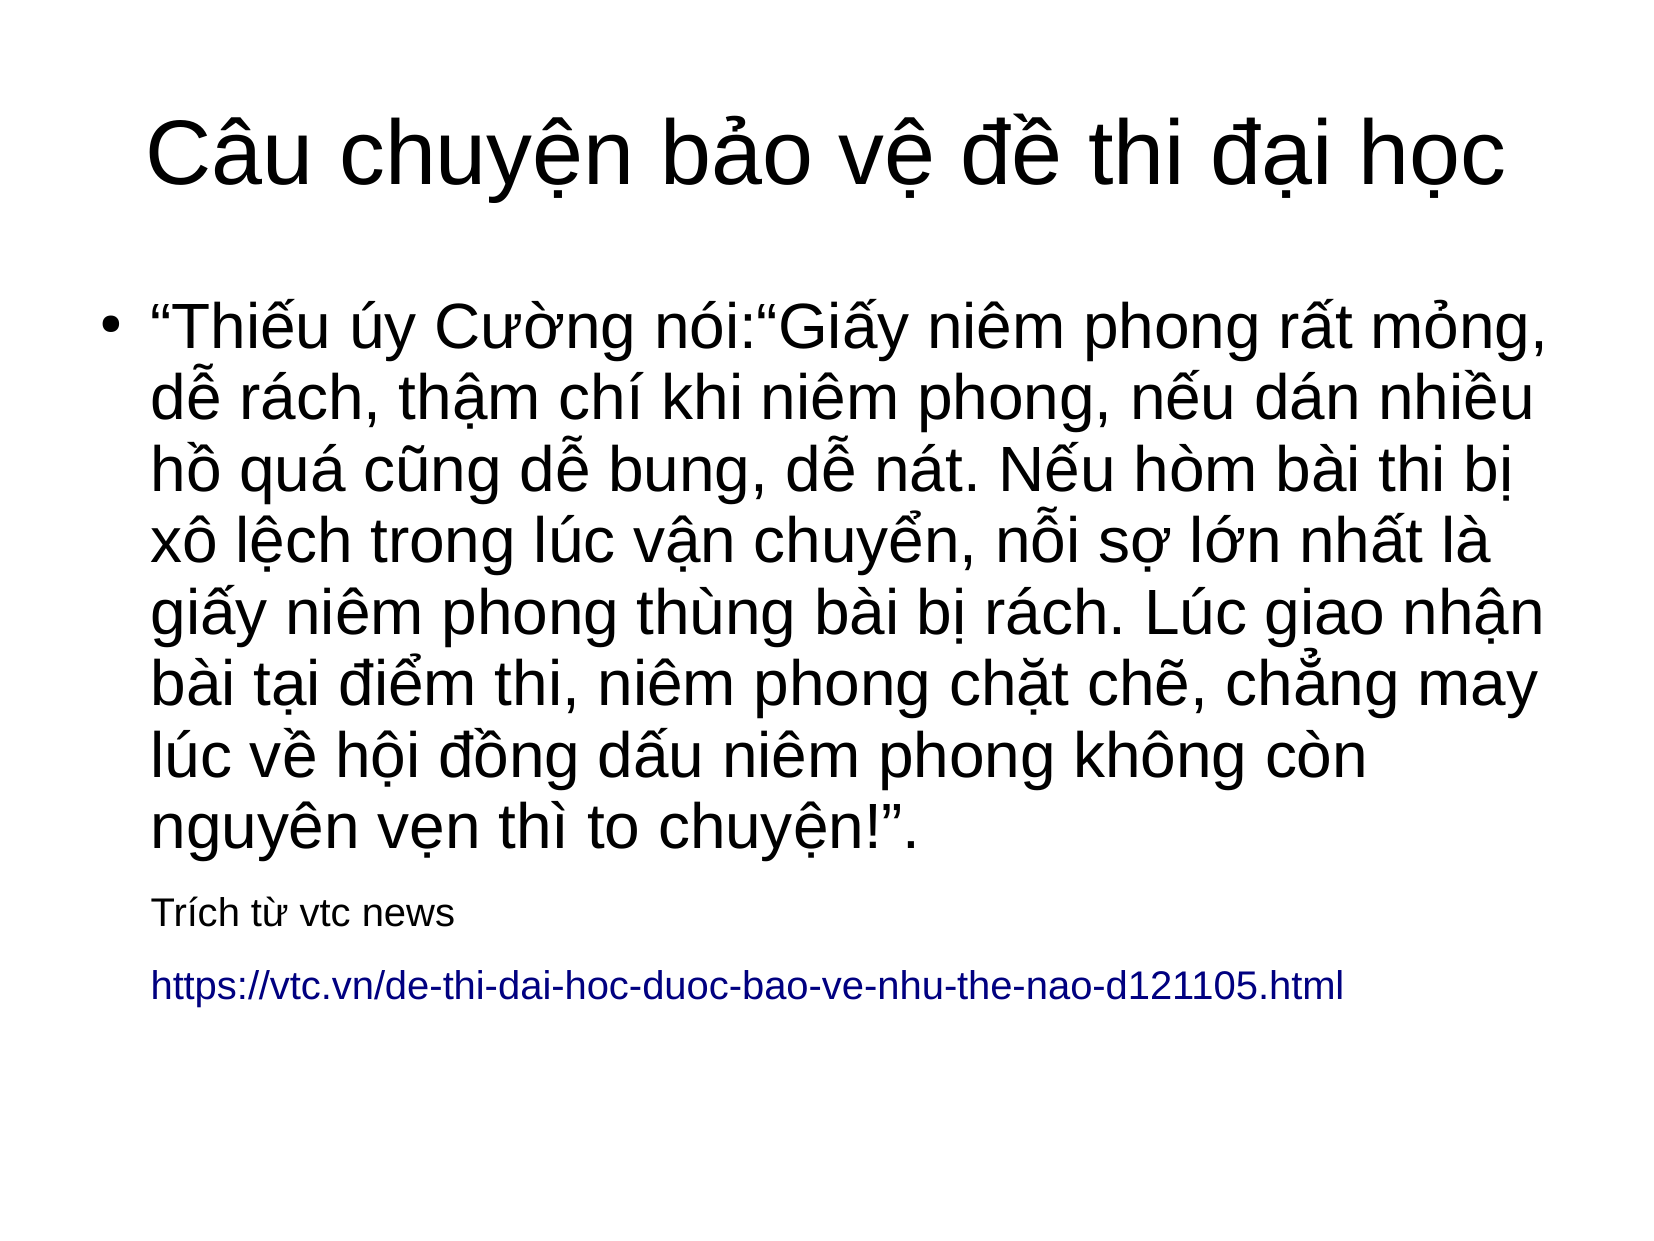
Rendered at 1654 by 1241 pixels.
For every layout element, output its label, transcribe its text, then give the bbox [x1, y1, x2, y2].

list “Thiếu úy Cường nói:“Giấy niêm phong rất mỏng, dễ rách, thậm chí khi niêm phong, nếu dán nhiều hồ quá cũng dễ bung, dễ nát. Nếu hòm bài thi bị xô lệch trong lúc vận chuyển, nỗi sợ lớn nhất là giấy niêm phong thùng bài bị rách. Lúc giao nhận bài tại điểm thi, niêm phong chặt chẽ, chẳng may lúc về hội đồng dấu niêm phong không còn nguyên vẹn thì to chuyện!”. Trích từ vtc news https://vtc.vn/de-thi-dai-hoc-duoc-bao-ve-nhu-the-nao-d121105.html [82, 290, 1571, 1010]
title Câu chuyện bảo vệ đề thi đại học [82, 49, 1571, 257]
